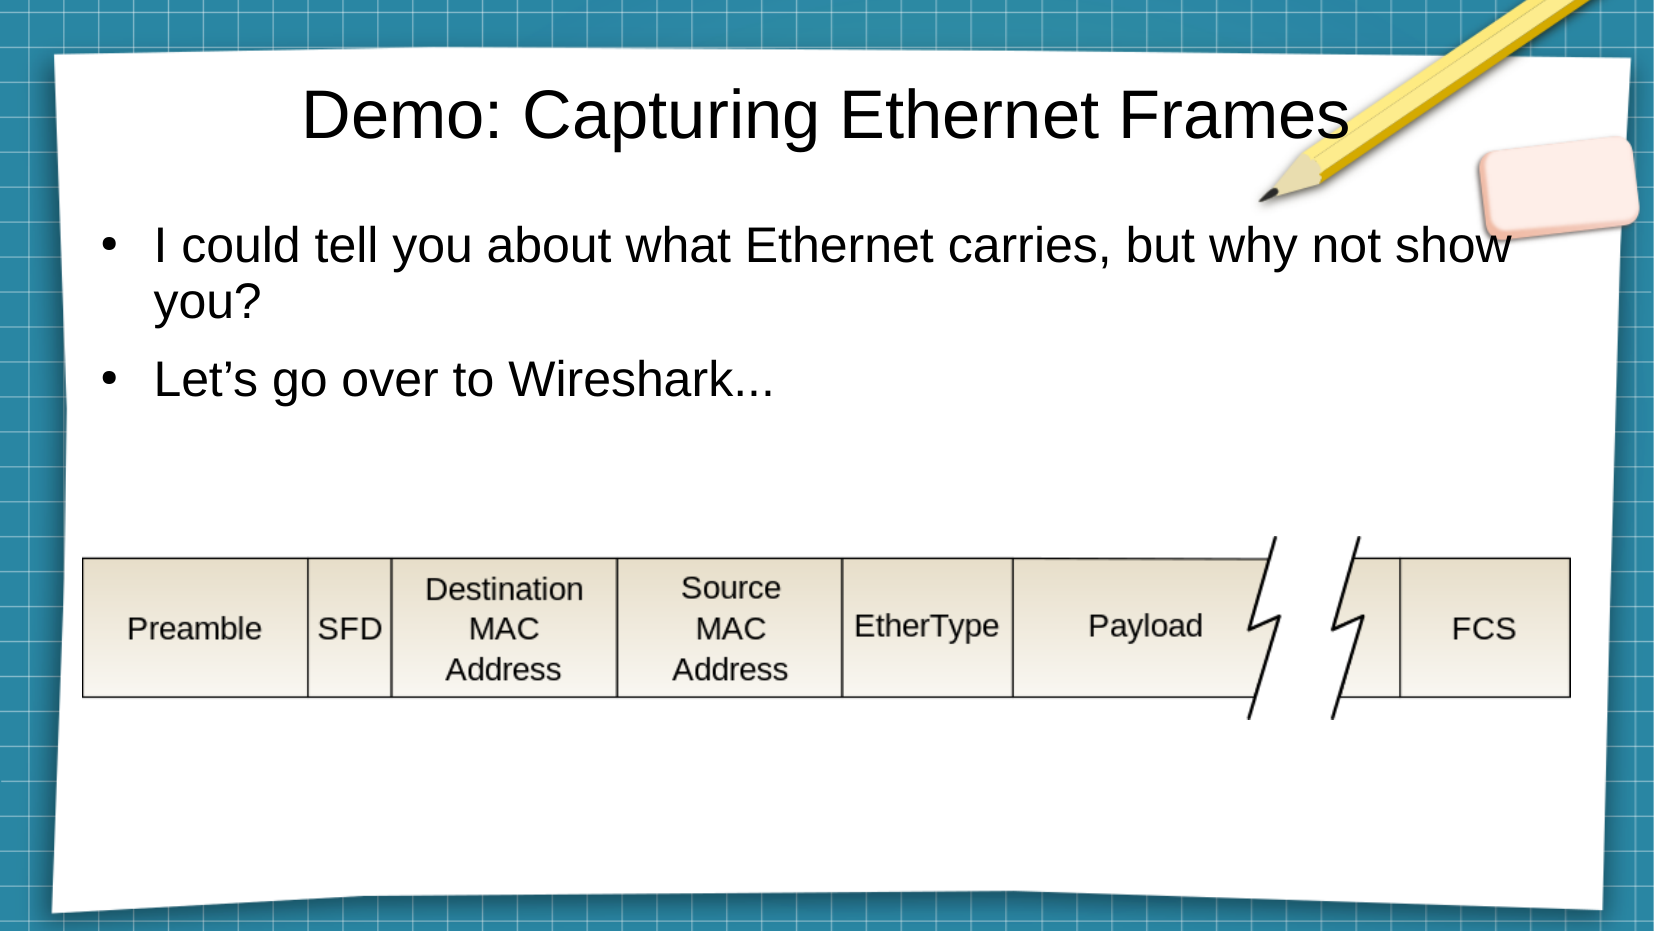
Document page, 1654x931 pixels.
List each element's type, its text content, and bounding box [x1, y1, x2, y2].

picture [0, 0, 1654, 931]
list I could tell you about what Ethernet carries, but why not show you? Let’s go over to Wireshark... [82, 217, 1571, 475]
title Demo: Capturing Ethernet Frames [82, 37, 1571, 193]
